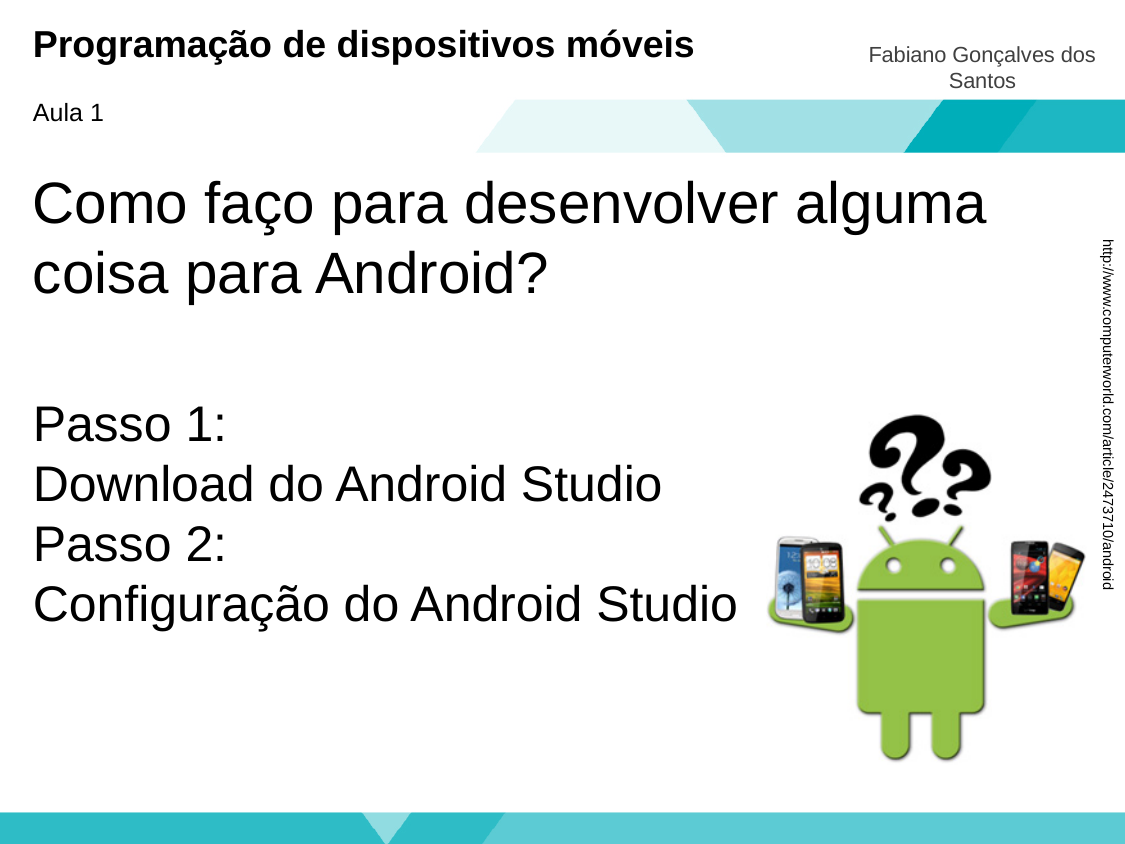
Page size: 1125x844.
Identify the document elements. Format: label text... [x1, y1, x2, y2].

picture [0, 0, 1125, 844]
text_box Como faço para desenvolver alguma coisa para Android? [18, 158, 1007, 314]
title Programação de dispositivos móveis [18, 18, 767, 88]
text_box Passo 1: Download do Android Studio Passo 2: Configuração do Android Studio [18, 384, 762, 639]
list Aula 1 [18, 88, 389, 140]
list Fabiano Gonçalves dos Santos [839, 33, 1125, 89]
text_box http://www.computerworld.com/article/2473710/android [1092, 224, 1125, 788]
